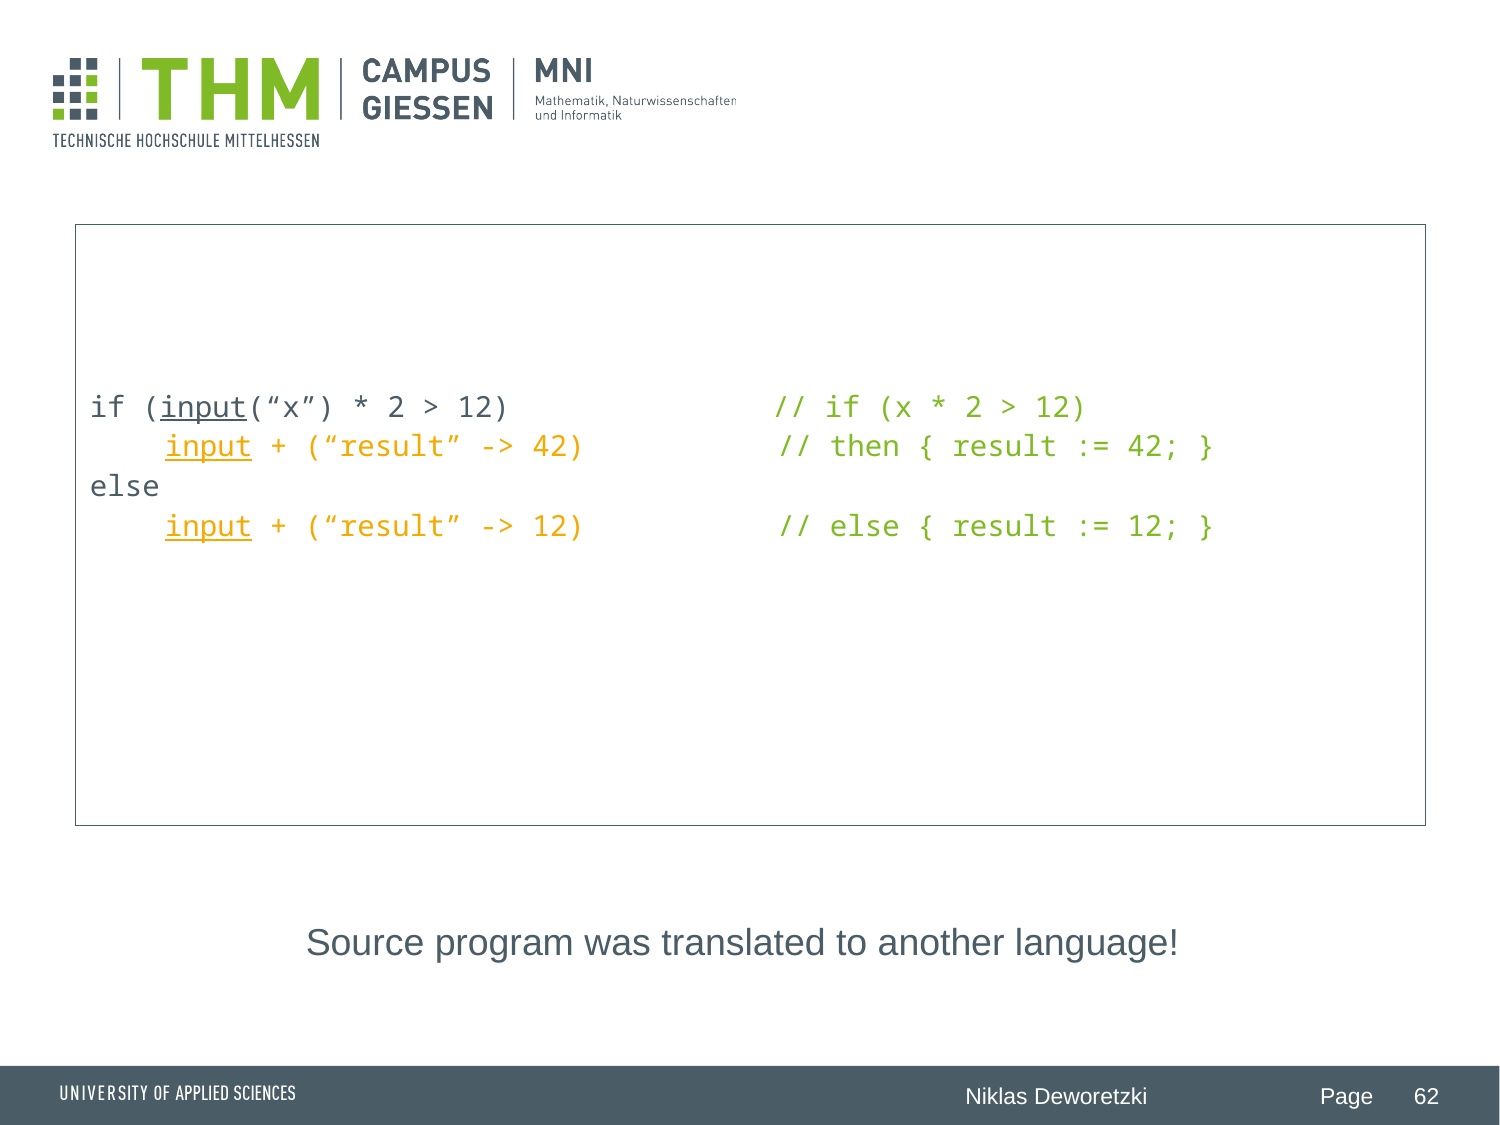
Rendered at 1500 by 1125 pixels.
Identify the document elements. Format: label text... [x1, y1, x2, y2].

picture [53, 58, 736, 147]
text_box if (input(“x”) * 2 > 12) // if (x * 2 > 12) input + (“result” -> 42) // then { result := 42; } else input + (“result” -> 12) // else { result := 12; } [75, 224, 1426, 826]
picture [59, 1082, 296, 1104]
slide_number <number> [1376, 1073, 1455, 1118]
list Source program was translated to another language! [150, 910, 1351, 1003]
